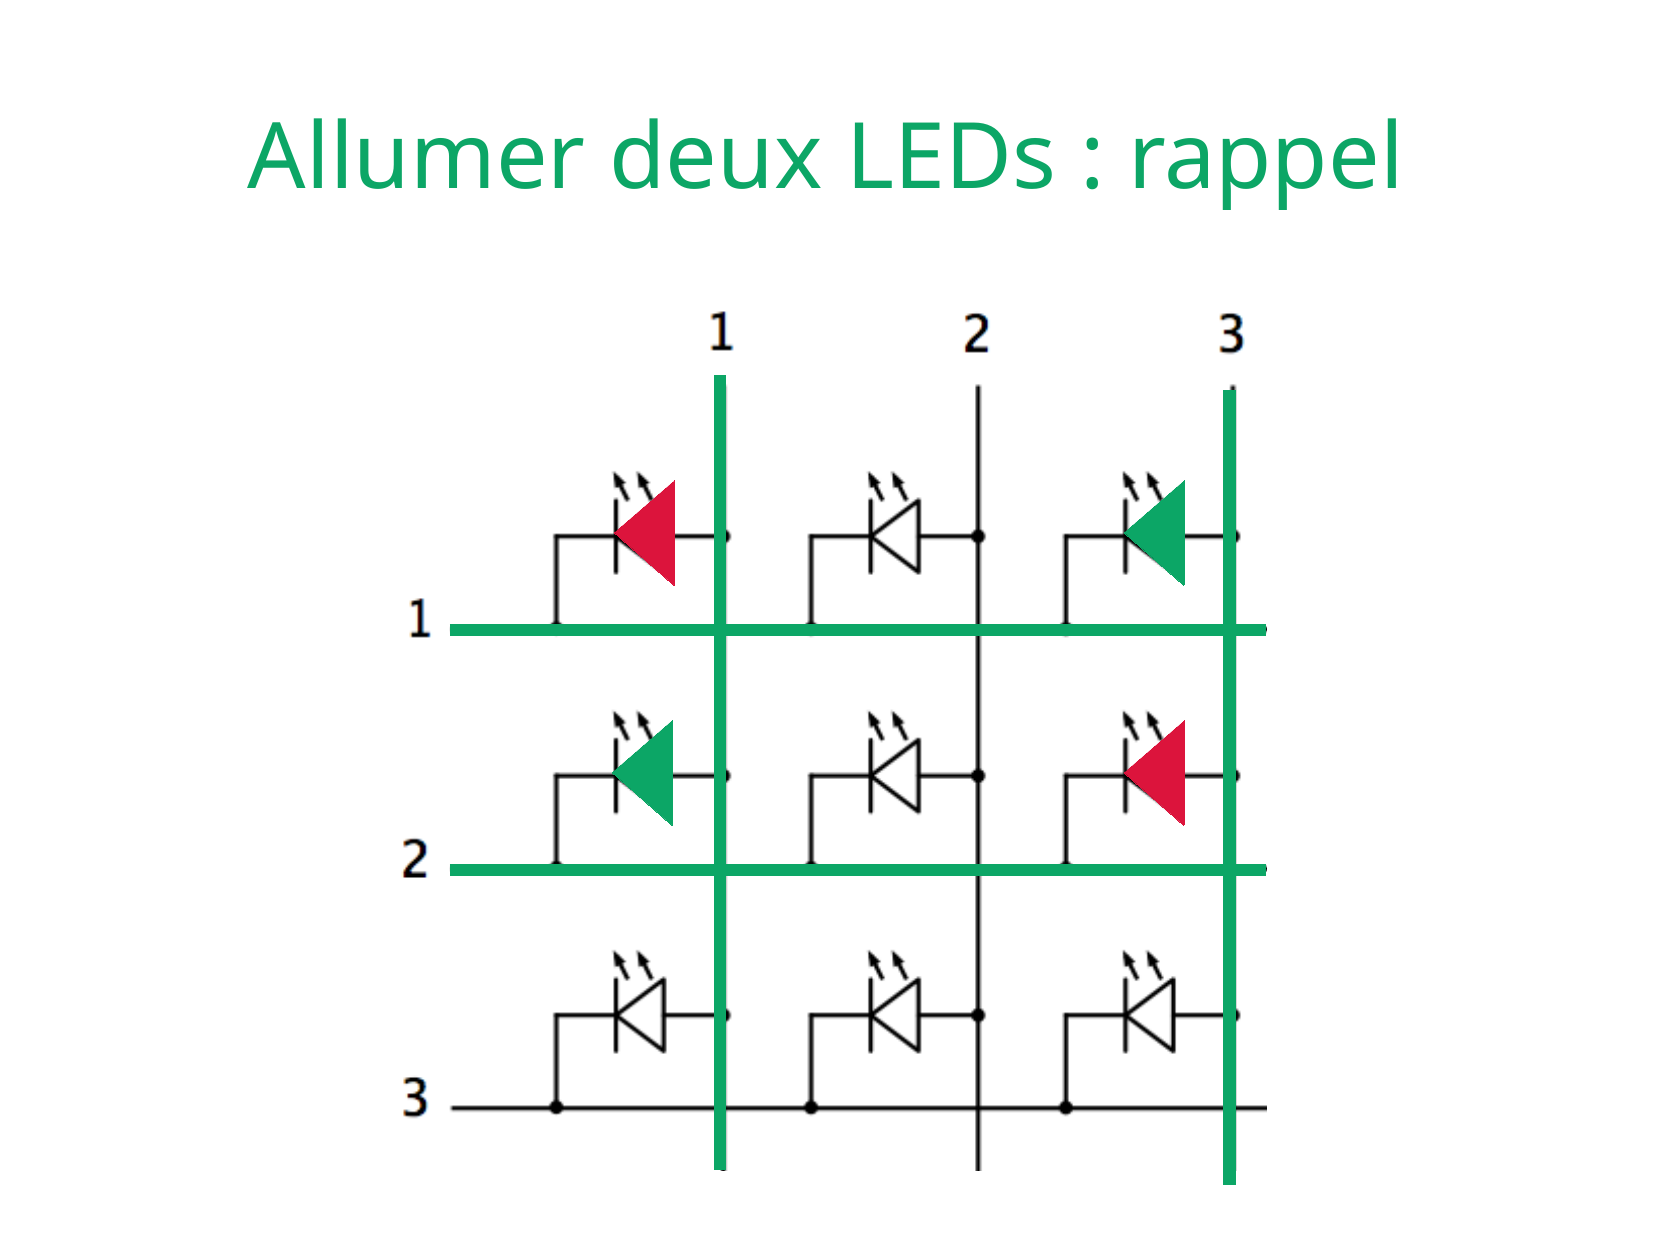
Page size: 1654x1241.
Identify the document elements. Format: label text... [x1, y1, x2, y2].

title Allumer deux LEDs : rappel [82, 49, 1571, 257]
text_box [612, 720, 673, 826]
text_box [1124, 720, 1185, 826]
text_box [1124, 480, 1185, 586]
picture [386, 290, 1267, 1171]
picture [726, 636, 1223, 864]
text_box [614, 480, 675, 586]
